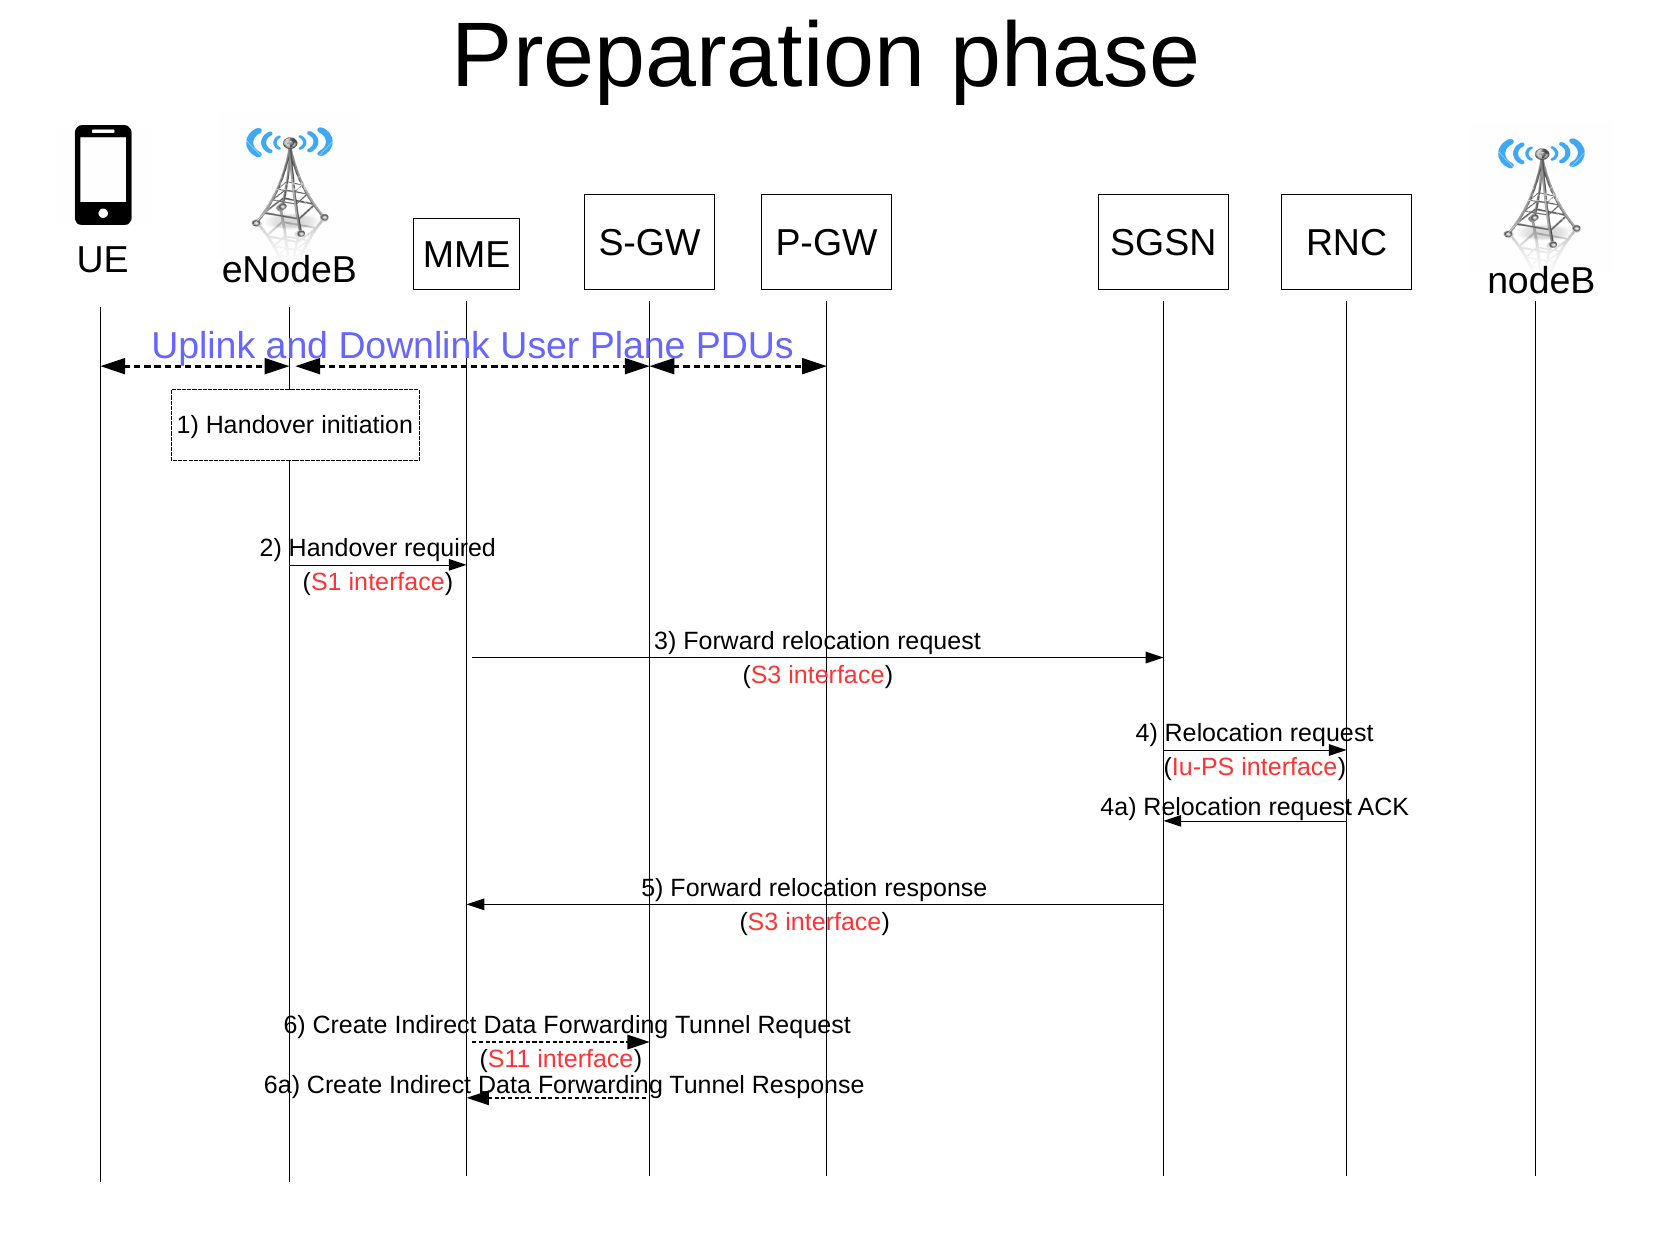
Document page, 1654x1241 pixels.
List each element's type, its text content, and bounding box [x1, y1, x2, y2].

text_box RNC [1281, 194, 1412, 290]
picture [218, 111, 361, 261]
text_box P-GW [761, 194, 892, 290]
picture [1470, 122, 1613, 272]
text_box SGSN [1098, 194, 1229, 290]
text_box 1) Handover initiation [171, 389, 420, 461]
text_box MME [413, 218, 520, 290]
text_box S-GW [584, 194, 715, 290]
title Preparation phase [82, 2, 1571, 106]
picture [53, 125, 153, 225]
